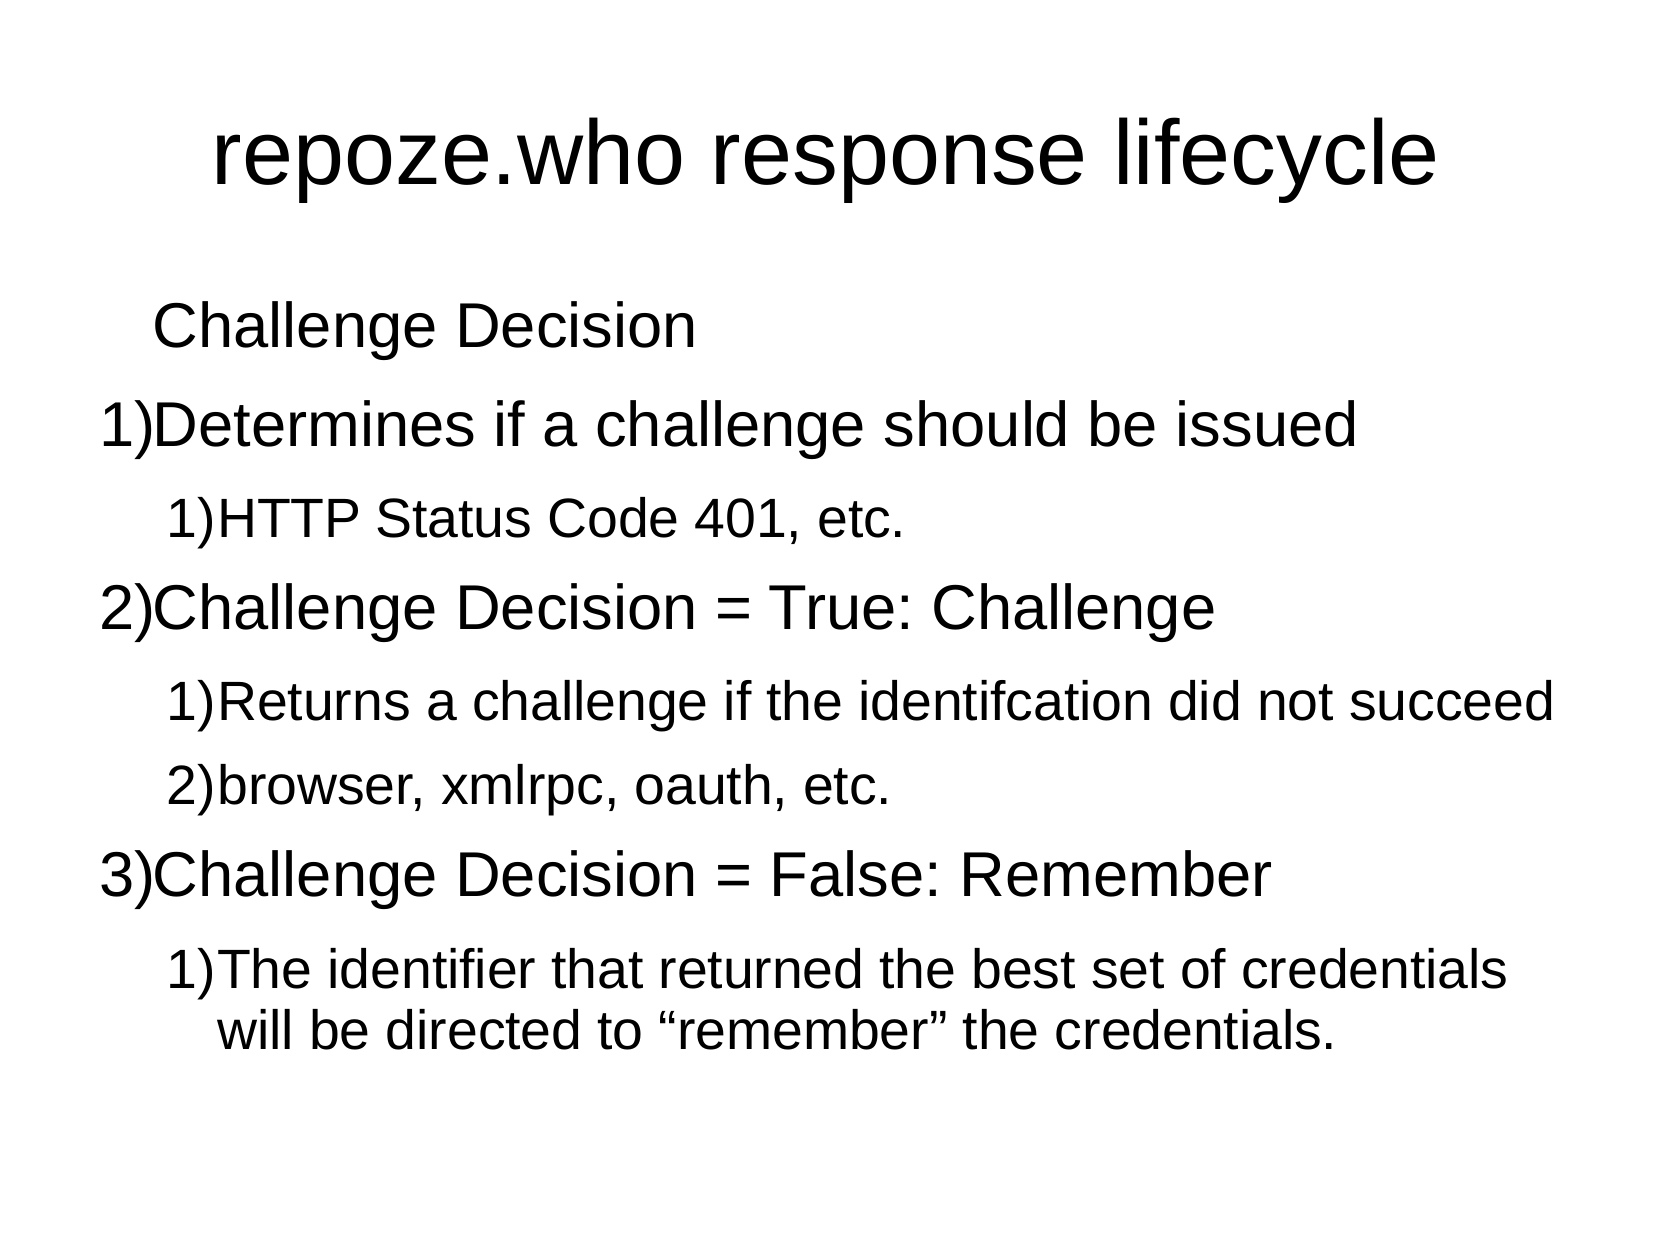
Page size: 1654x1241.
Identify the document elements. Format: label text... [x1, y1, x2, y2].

list Challenge Decision Determines if a challenge should be issued HTTP Status Code 401, etc. Challenge Decision = True: Challenge Returns a challenge if the identifcation did not succeed browser, xmlrpc, oauth, etc. Challenge Decision = False: Remember The identifier that returned the best set of credentials will be directed to “remember” the credentials. [82, 290, 1571, 1109]
title repoze.who response lifecycle [82, 49, 1571, 257]
